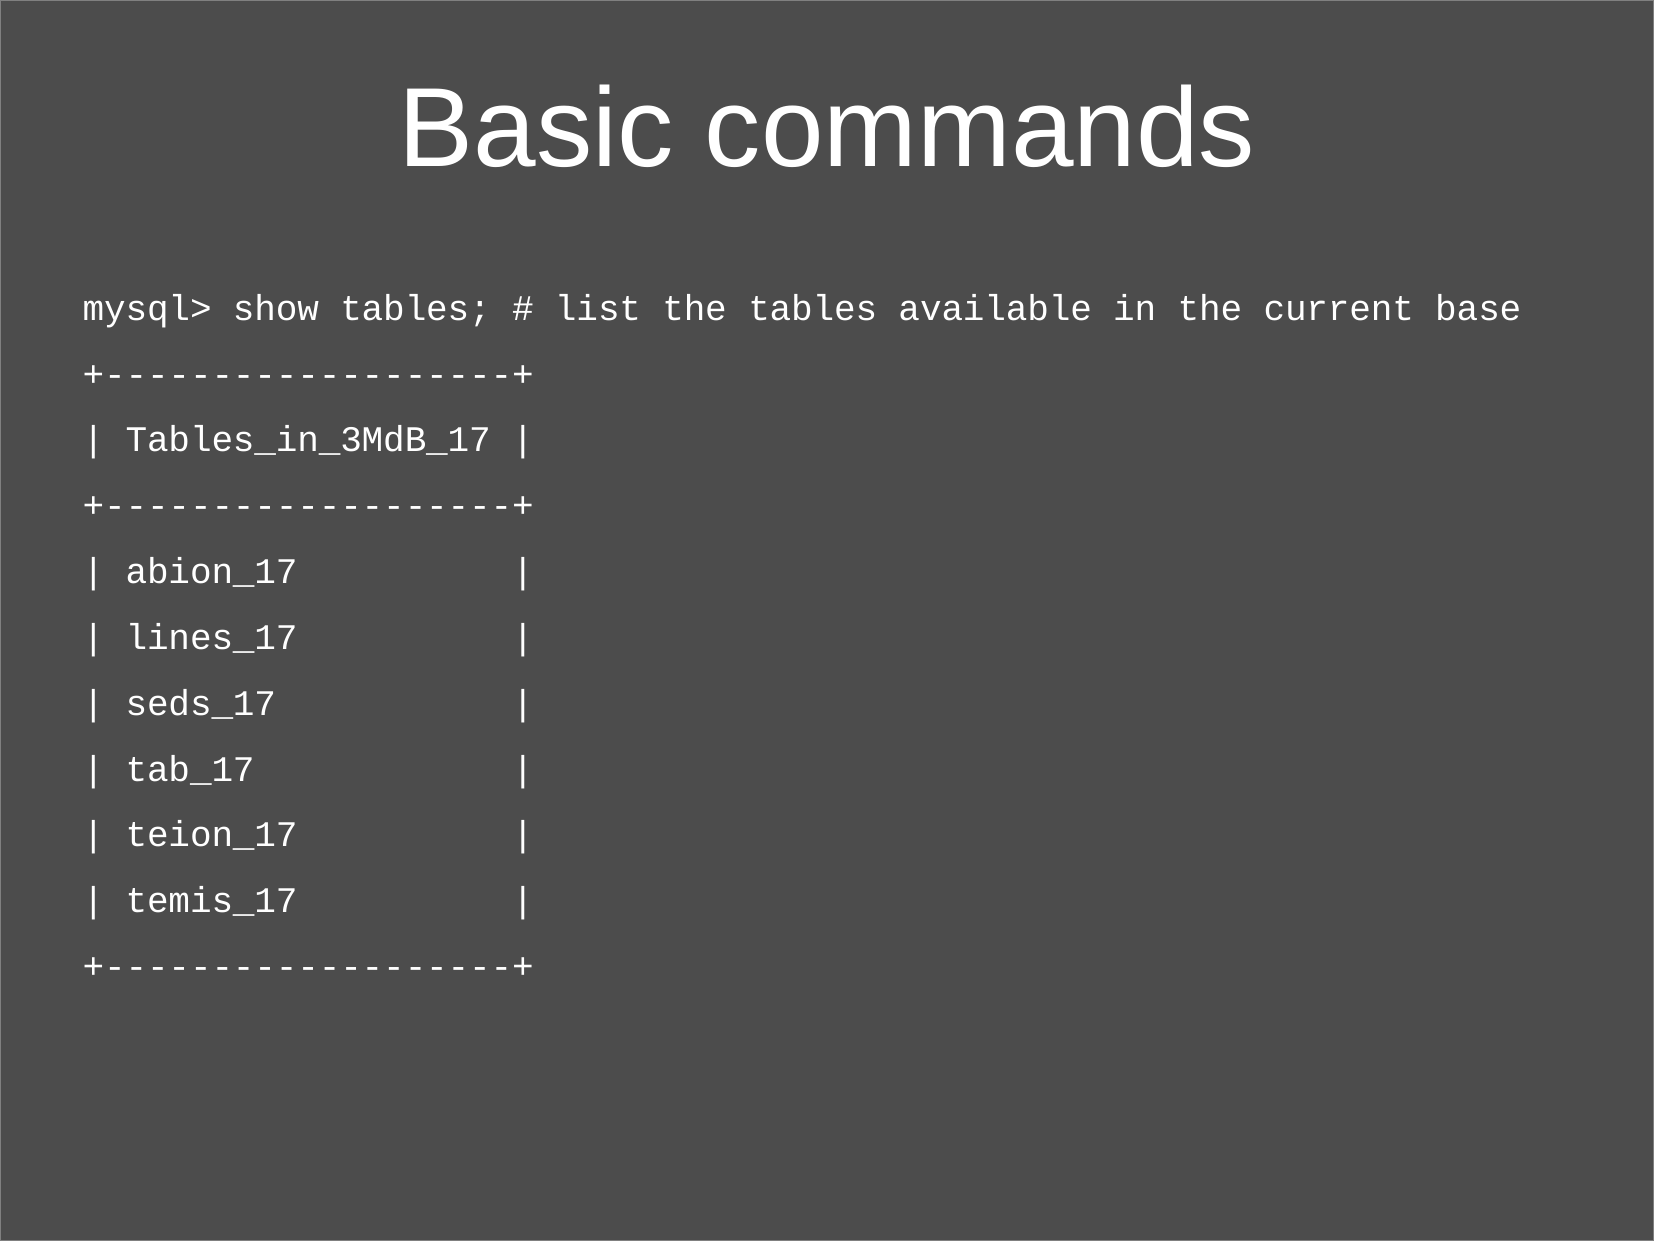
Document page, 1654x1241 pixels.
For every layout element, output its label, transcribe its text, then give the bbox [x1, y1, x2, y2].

list mysql> show tables; # list the tables available in the current base +-------------------+ | Tables_in_3MdB_17 | +-------------------+ | abion_17 | | lines_17 | | seds_17 | | tab_17 | | teion_17 | | temis_17 | +-------------------+ [82, 290, 1538, 1010]
title Basic commands [389, 49, 1264, 205]
